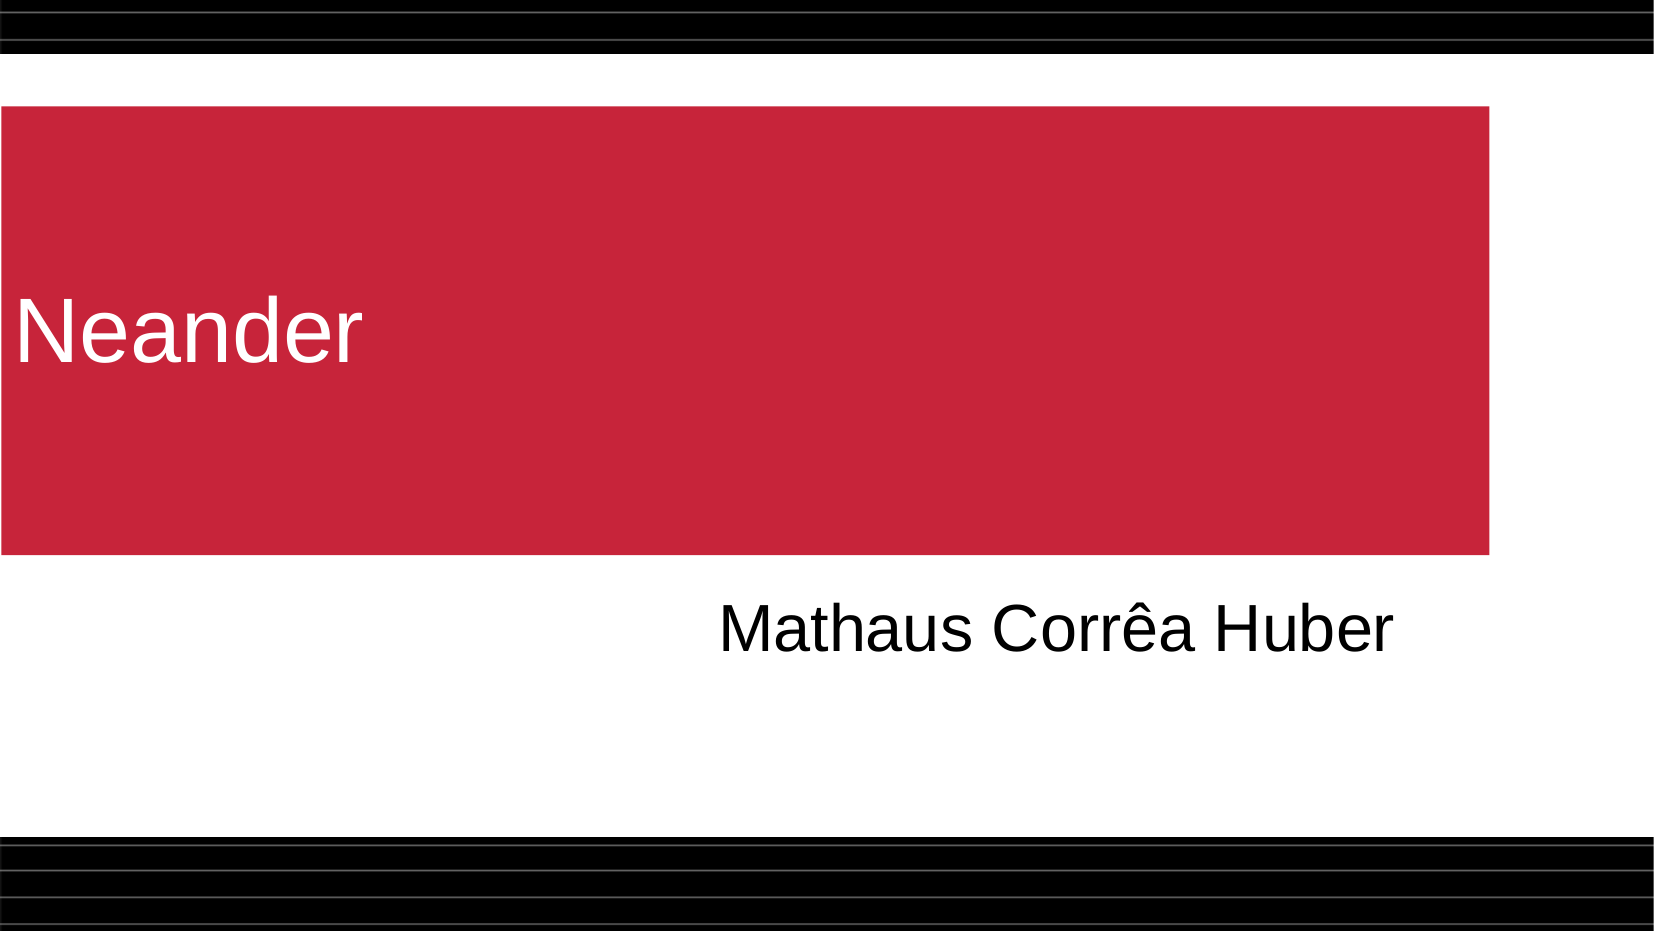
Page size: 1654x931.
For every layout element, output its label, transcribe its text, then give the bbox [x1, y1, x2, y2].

picture [0, 0, 1654, 54]
picture [0, 837, 1654, 931]
title Neander [1, 106, 1490, 556]
subtitle Mathaus Corrêa Huber [625, 590, 1489, 804]
